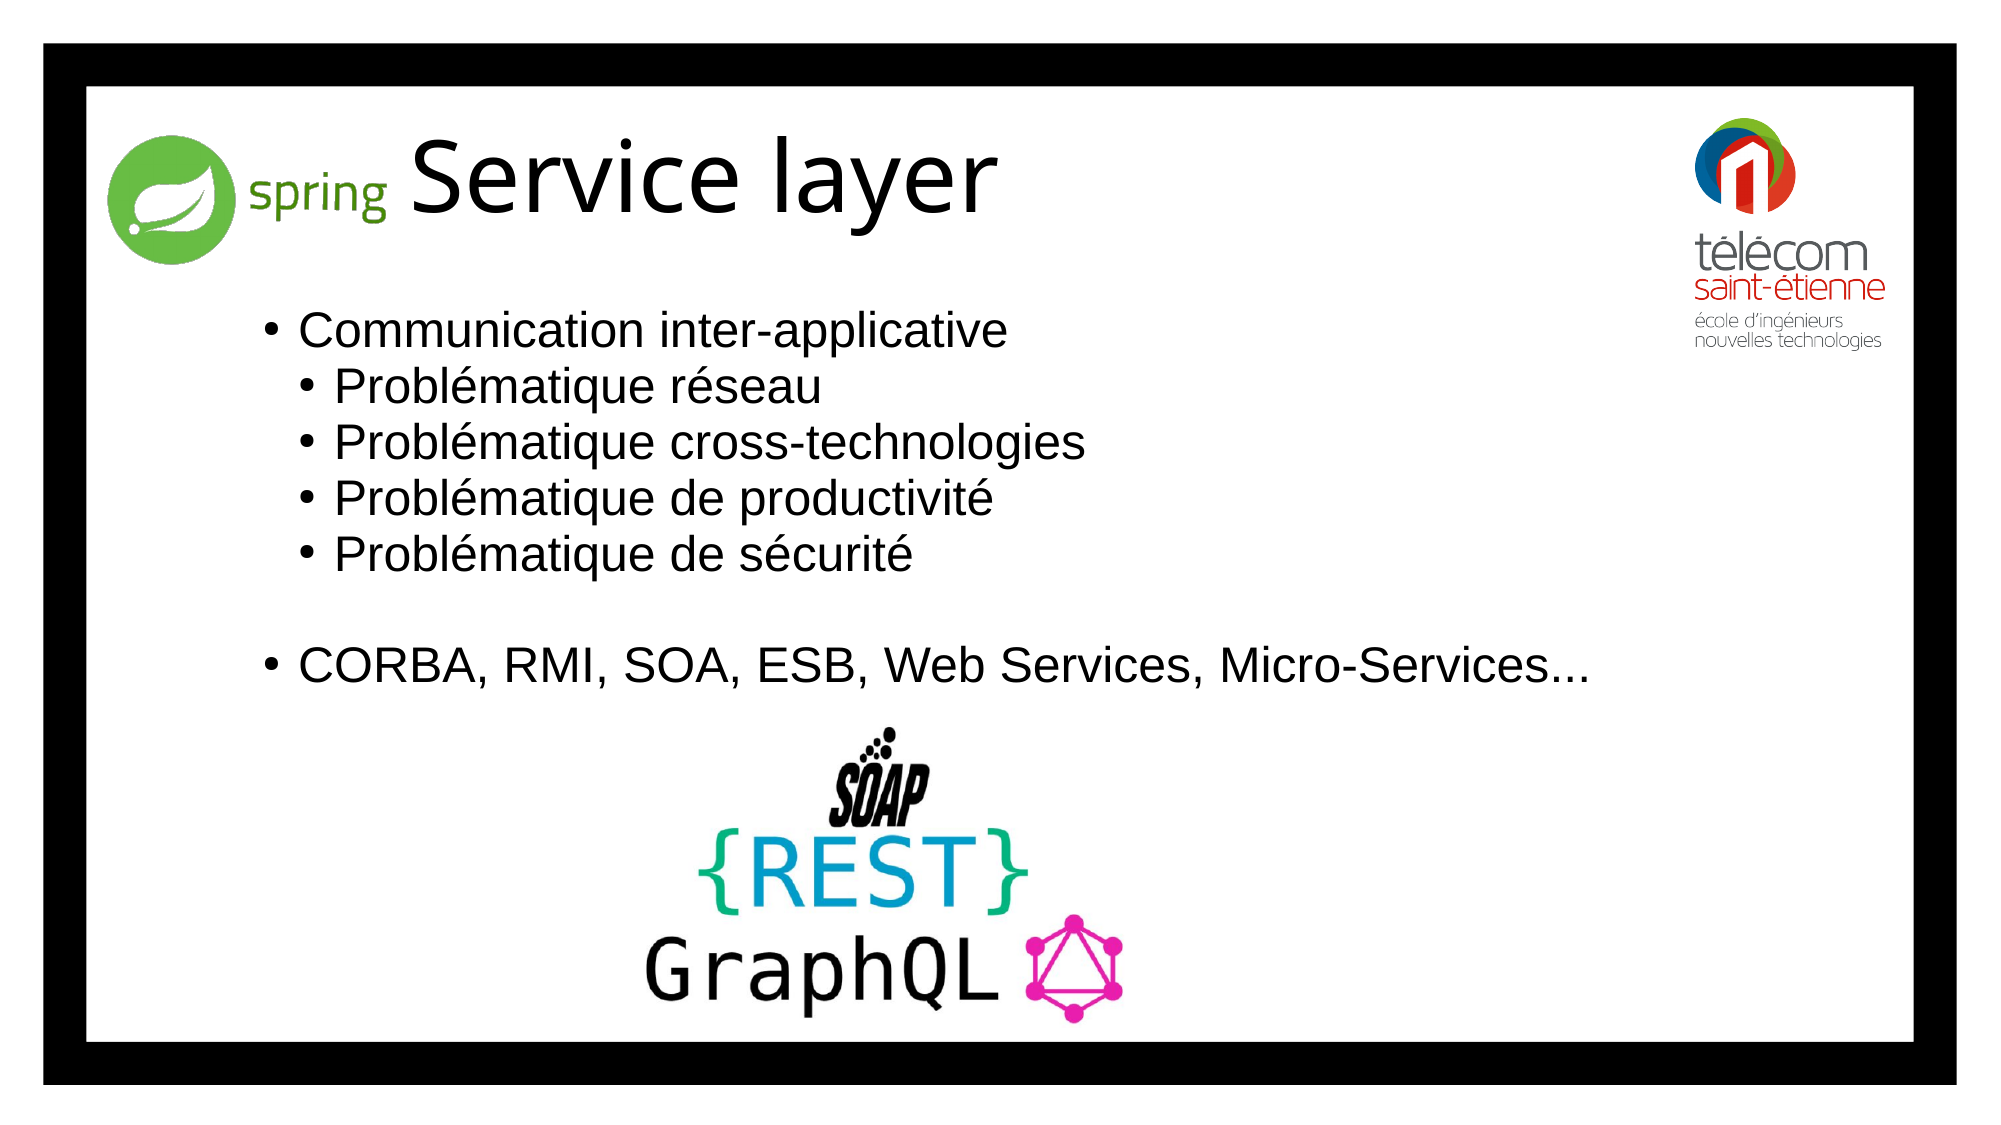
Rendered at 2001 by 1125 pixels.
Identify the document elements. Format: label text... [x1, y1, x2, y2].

picture [106, 129, 390, 272]
picture [1695, 118, 1885, 351]
picture [625, 724, 1158, 1028]
title Service layer [389, 105, 1869, 272]
text_box Communication inter-applicative Problématique réseau Problématique cross-technologies Problématique de productivité Problématique de sécurité CORBA, RMI, SOA, ESB, Web Services, Micro-Services... [248, 295, 1878, 1091]
